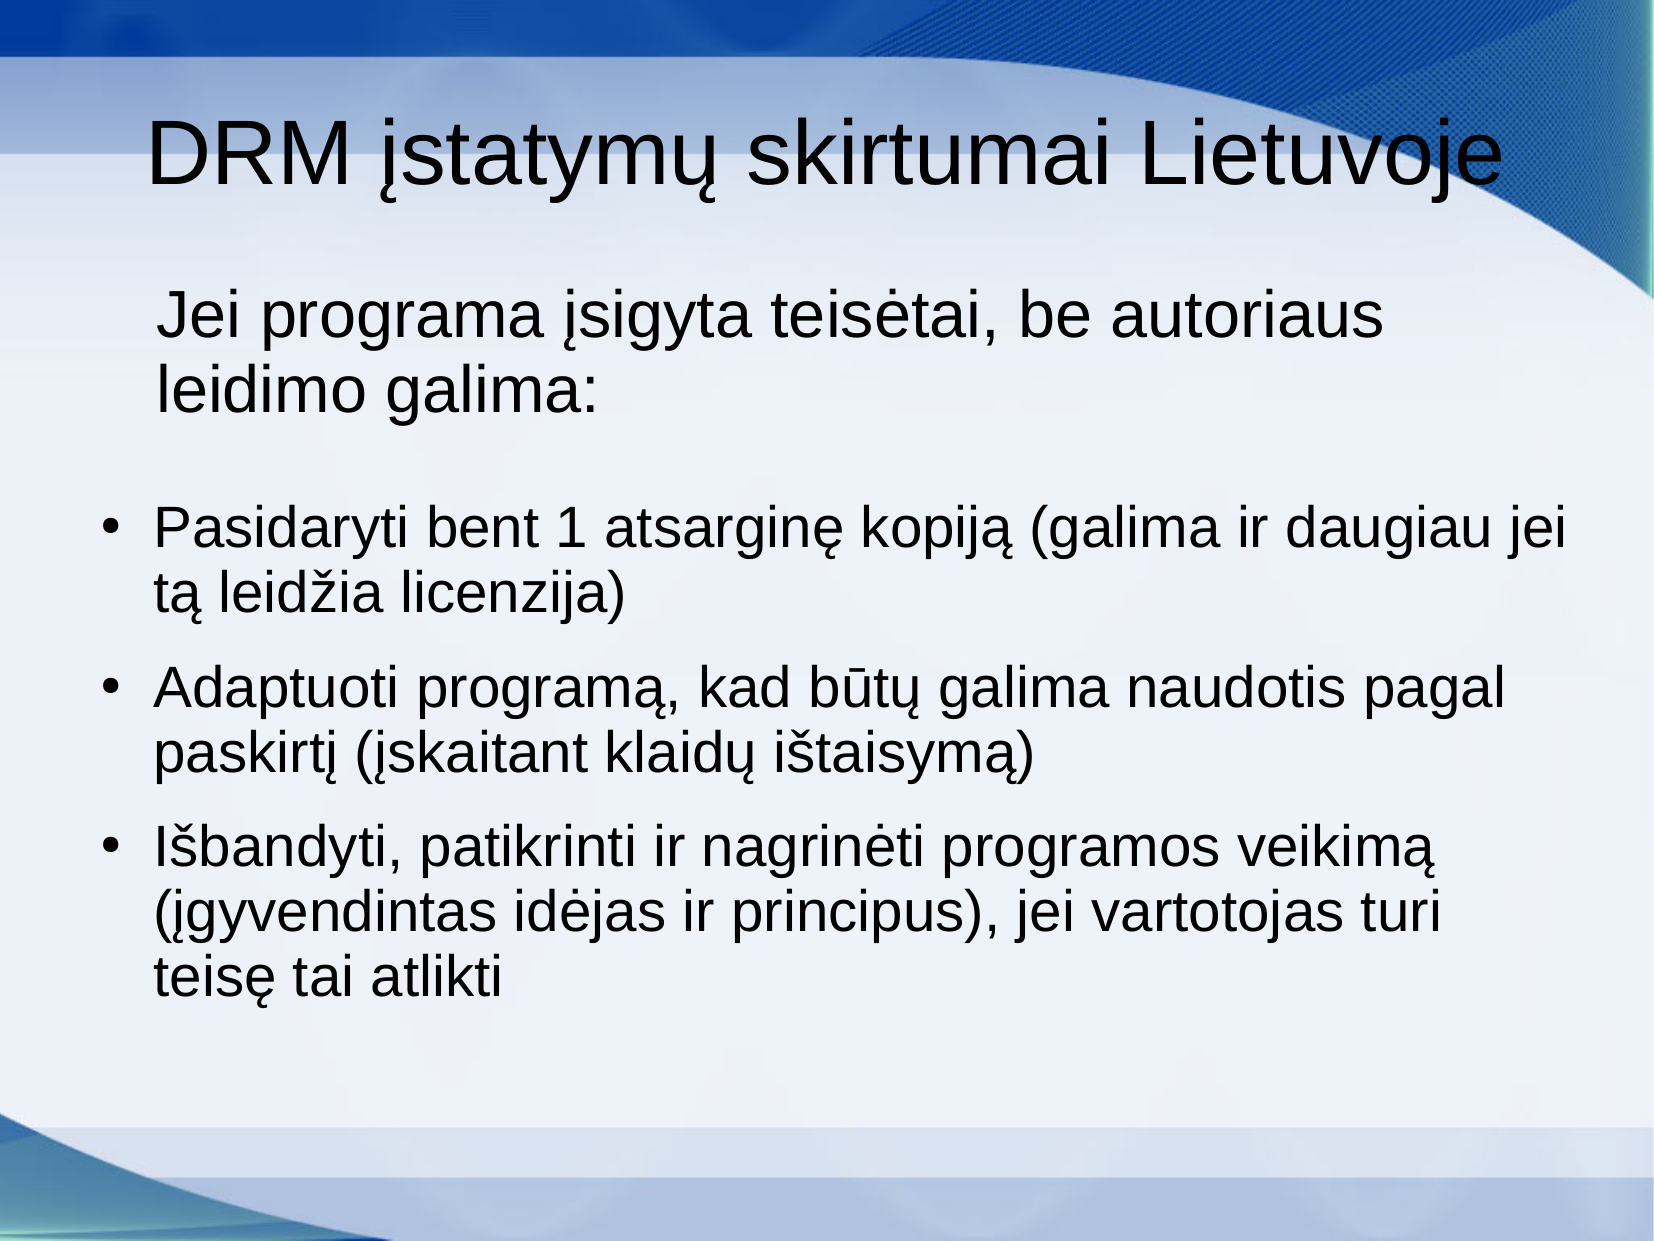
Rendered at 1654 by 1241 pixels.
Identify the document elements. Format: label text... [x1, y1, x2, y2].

text_box Jei programa įsigyta teisėtai, be autoriaus leidimo galima: [141, 270, 1576, 435]
picture [0, 0, 1654, 1241]
list Pasidaryti bent 1 atsarginę kopiją (galima ir daugiau jei tą leidžia licenzija) Adaptuoti programą, kad būtų galima naudotis pagal paskirtį (įskaitant klaidų ištaisymą) Išbandyti, patikrinti ir nagrinėti programos veikimą (įgyvendintas idėjas ir principus), jei vartotojas turi teisę tai atlikti [82, 495, 1571, 1141]
title DRM įstatymų skirtumai Lietuvoje [82, 49, 1571, 257]
